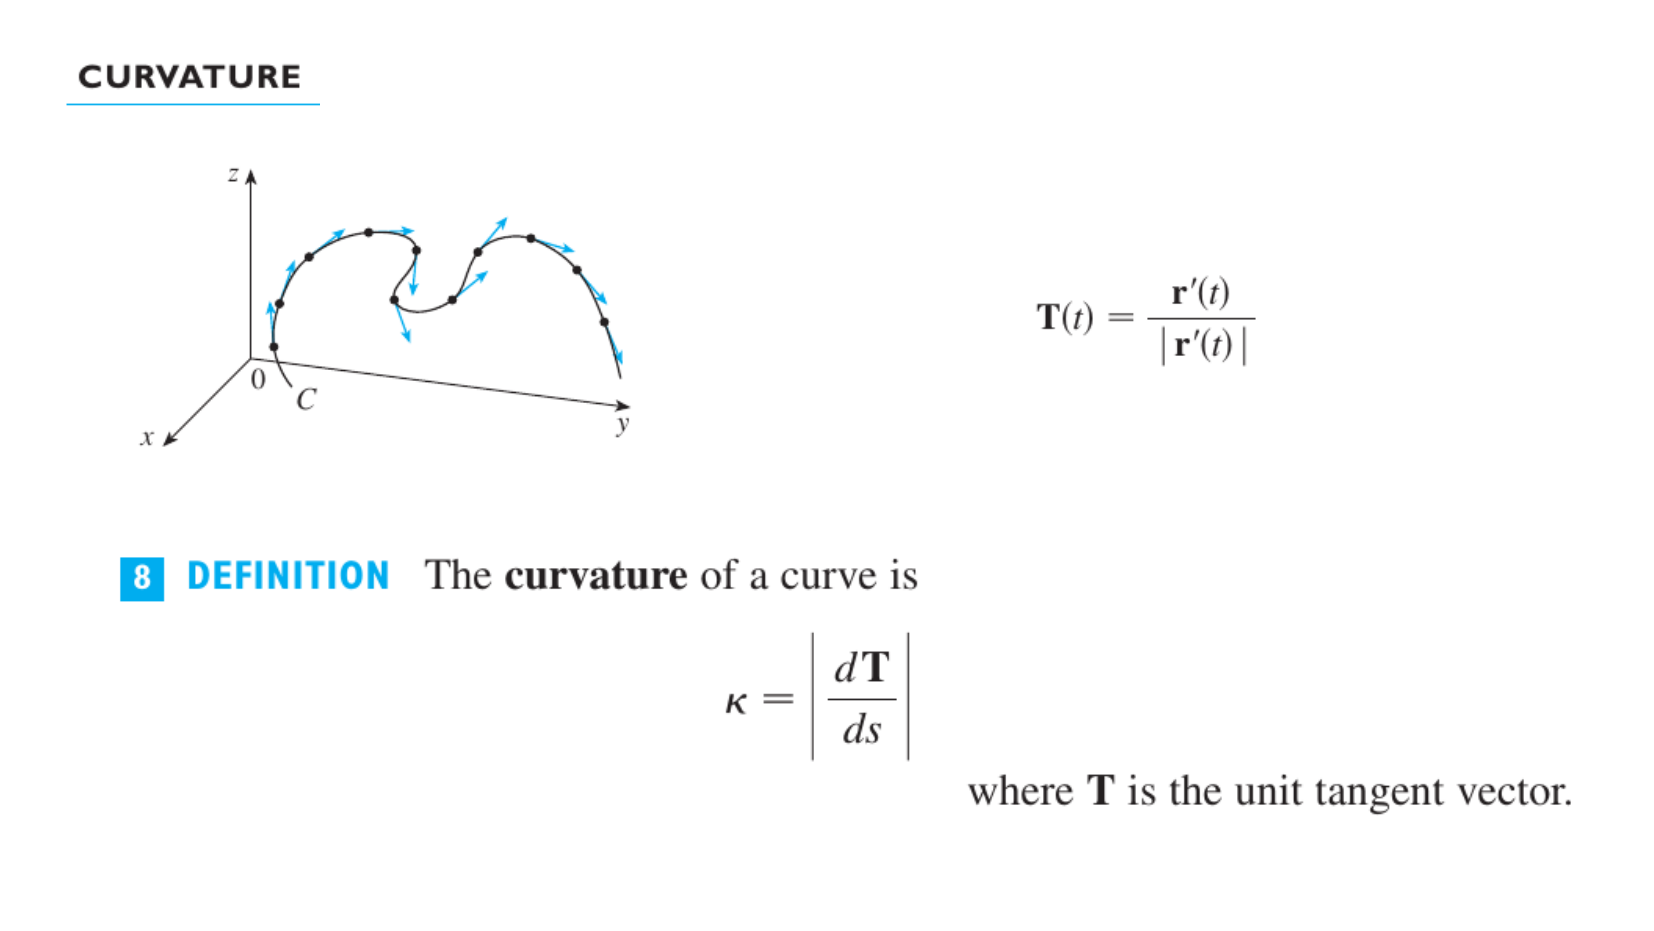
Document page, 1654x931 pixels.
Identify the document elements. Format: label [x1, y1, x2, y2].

picture [956, 756, 1585, 827]
picture [59, 47, 320, 115]
picture [117, 155, 662, 461]
picture [108, 542, 922, 768]
picture [1027, 260, 1259, 378]
